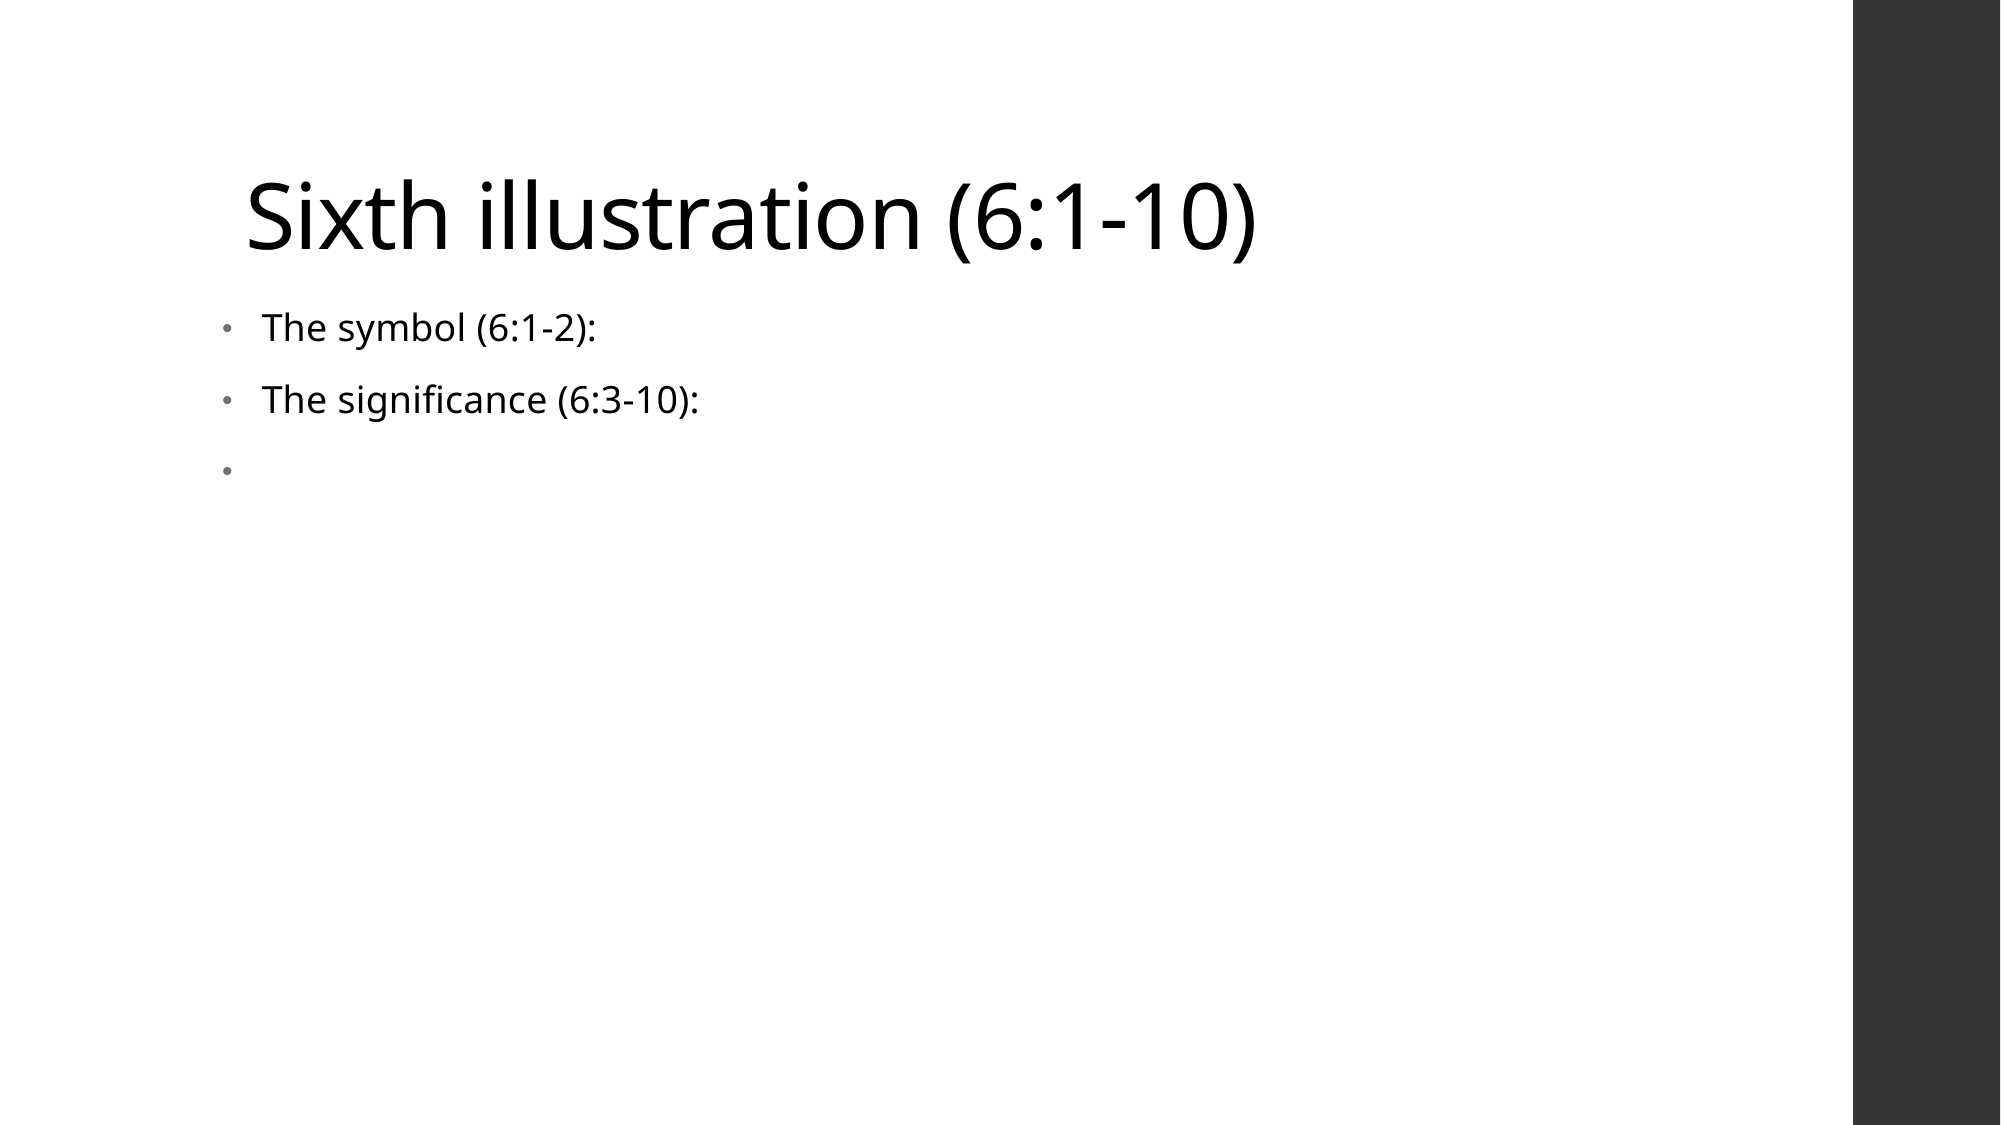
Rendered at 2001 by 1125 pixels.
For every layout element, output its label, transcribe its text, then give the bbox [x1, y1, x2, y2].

title Sixth illustration (6:1-10) [206, 60, 1797, 278]
list The symbol (6:1-2): The significance (6:3-10): [206, 299, 1617, 1014]
